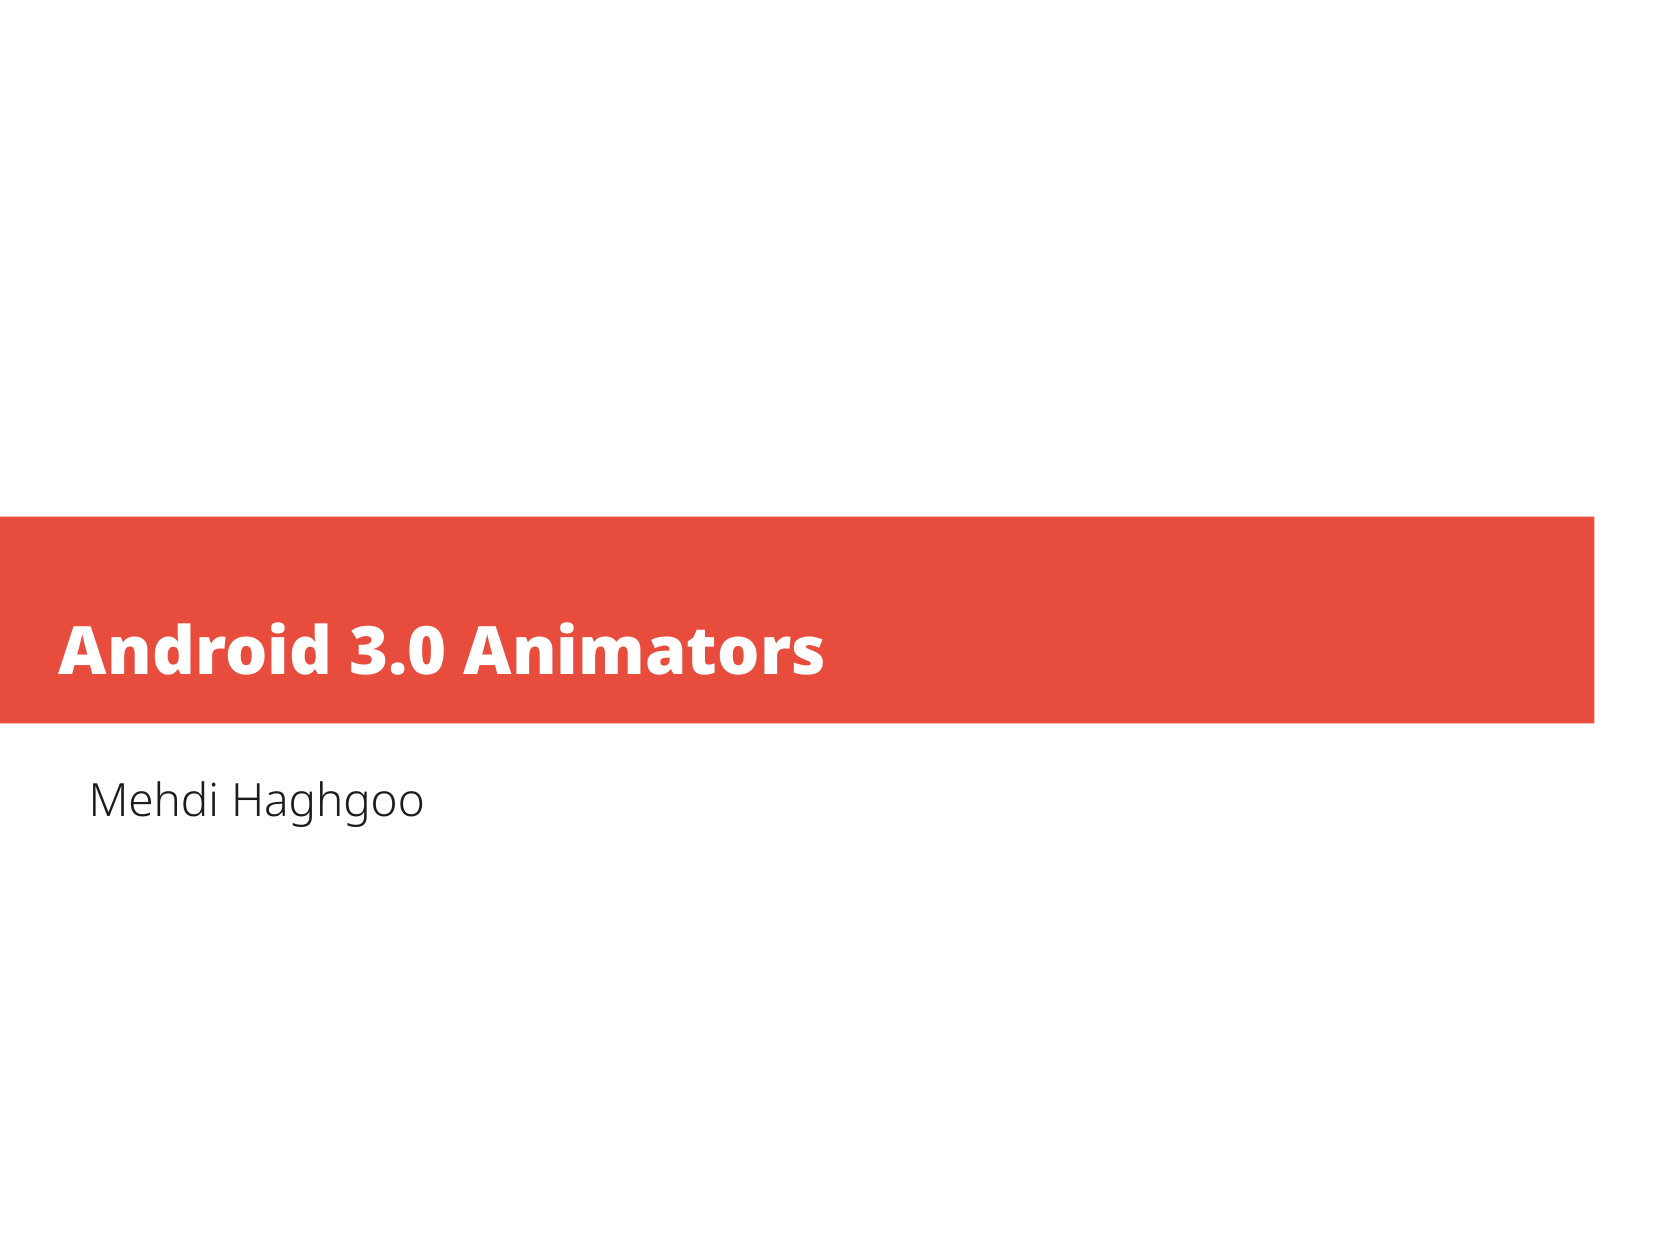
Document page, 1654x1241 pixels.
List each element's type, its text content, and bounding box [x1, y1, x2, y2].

subtitle Mehdi Haghgoo [88, 767, 1595, 1182]
title Android 3.0 Animators [59, 546, 1595, 694]
